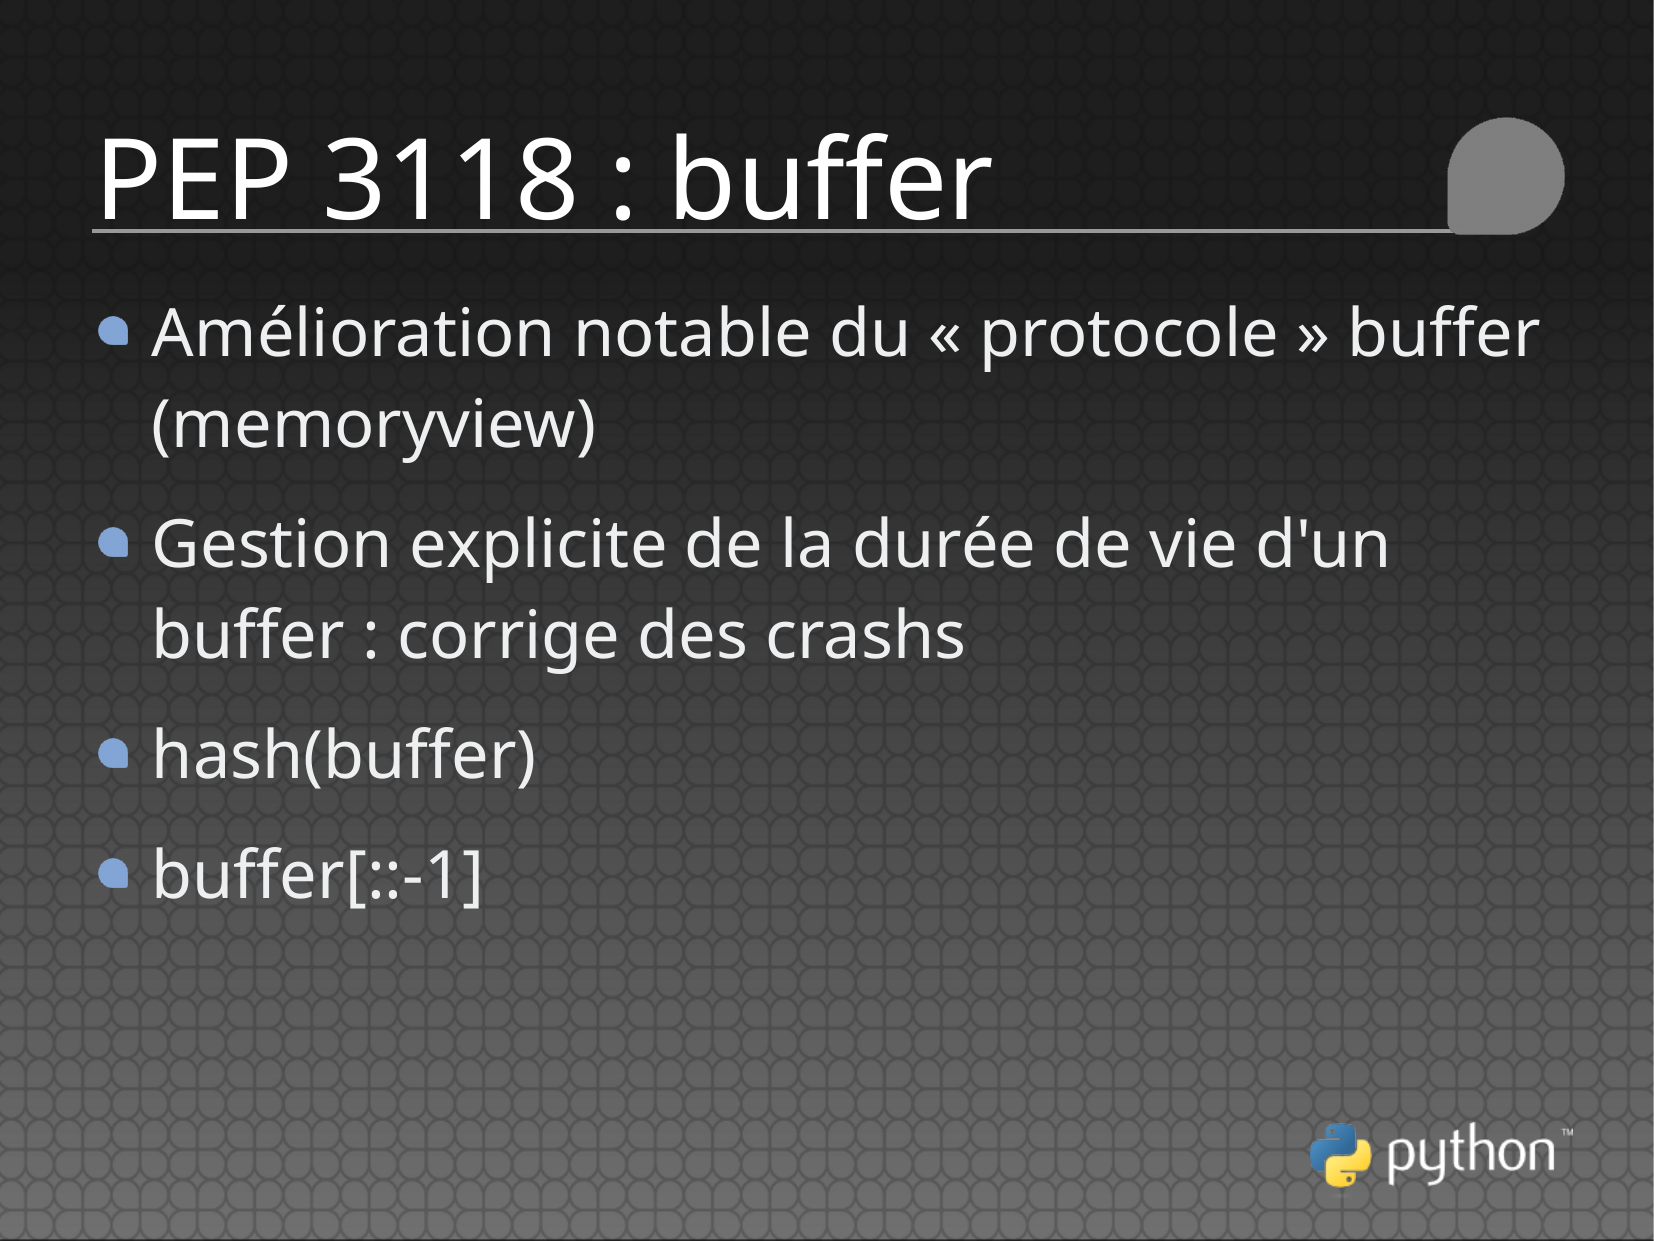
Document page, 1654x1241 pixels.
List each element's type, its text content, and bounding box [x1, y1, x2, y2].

title PEP 3118 : buffer [94, 100, 1426, 251]
picture [0, 0, 1654, 1241]
list Amélioration notable du « protocole » buffer (memoryview) Gestion explicite de la durée de vie d'un buffer : corrige des crashs hash(buffer) buffer[::-1] [80, 285, 1570, 1023]
